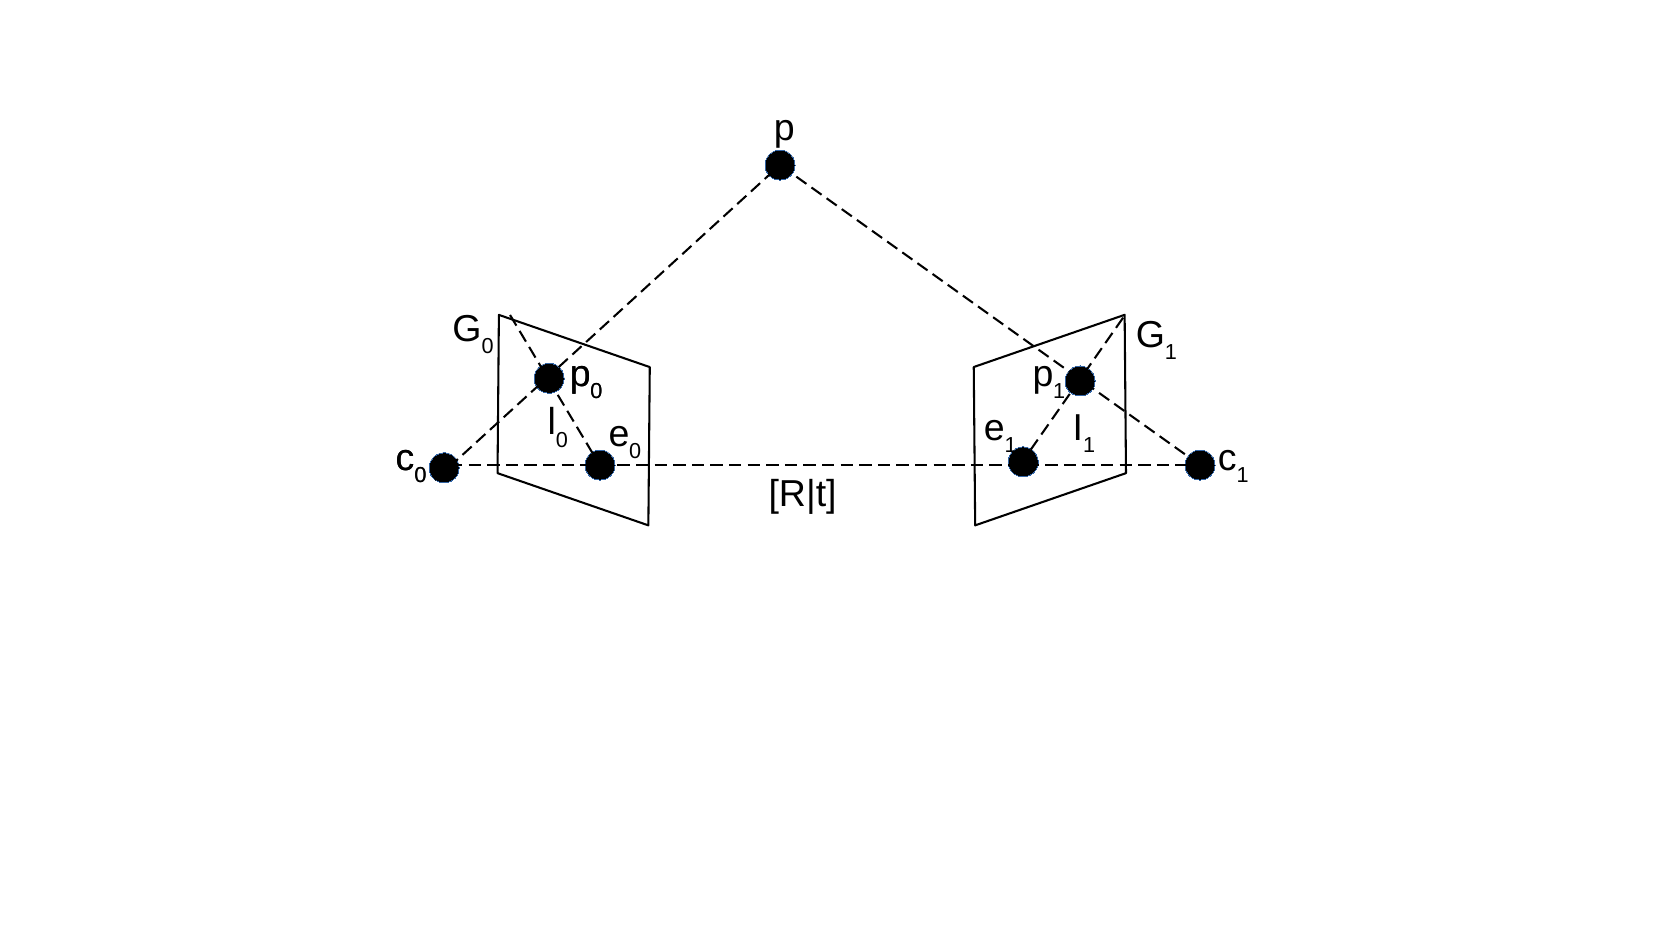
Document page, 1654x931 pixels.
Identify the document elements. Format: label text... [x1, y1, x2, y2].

text_box [1032, 450, 1039, 464]
text_box [585, 453, 593, 464]
text_box [442, 452, 460, 483]
text_box p [759, 99, 810, 156]
text_box [550, 373, 555, 386]
text_box [765, 156, 796, 181]
text_box e0 [593, 404, 657, 471]
text_box [534, 363, 555, 393]
text_box G1 [1121, 306, 1192, 372]
text_box G0 [437, 300, 509, 366]
text_box l0 [532, 393, 583, 459]
text_box [R|t] [753, 465, 852, 522]
text_box [1008, 466, 1038, 477]
text_box e1 [969, 399, 1032, 466]
text_box [1081, 366, 1096, 396]
text_box c1 [1203, 429, 1264, 496]
text_box c0 [380, 429, 442, 496]
text_box [585, 466, 614, 481]
text_box p0 [555, 345, 618, 411]
text_box I1 [1057, 399, 1111, 466]
text_box [1185, 450, 1203, 481]
text_box p1 [1017, 345, 1081, 411]
